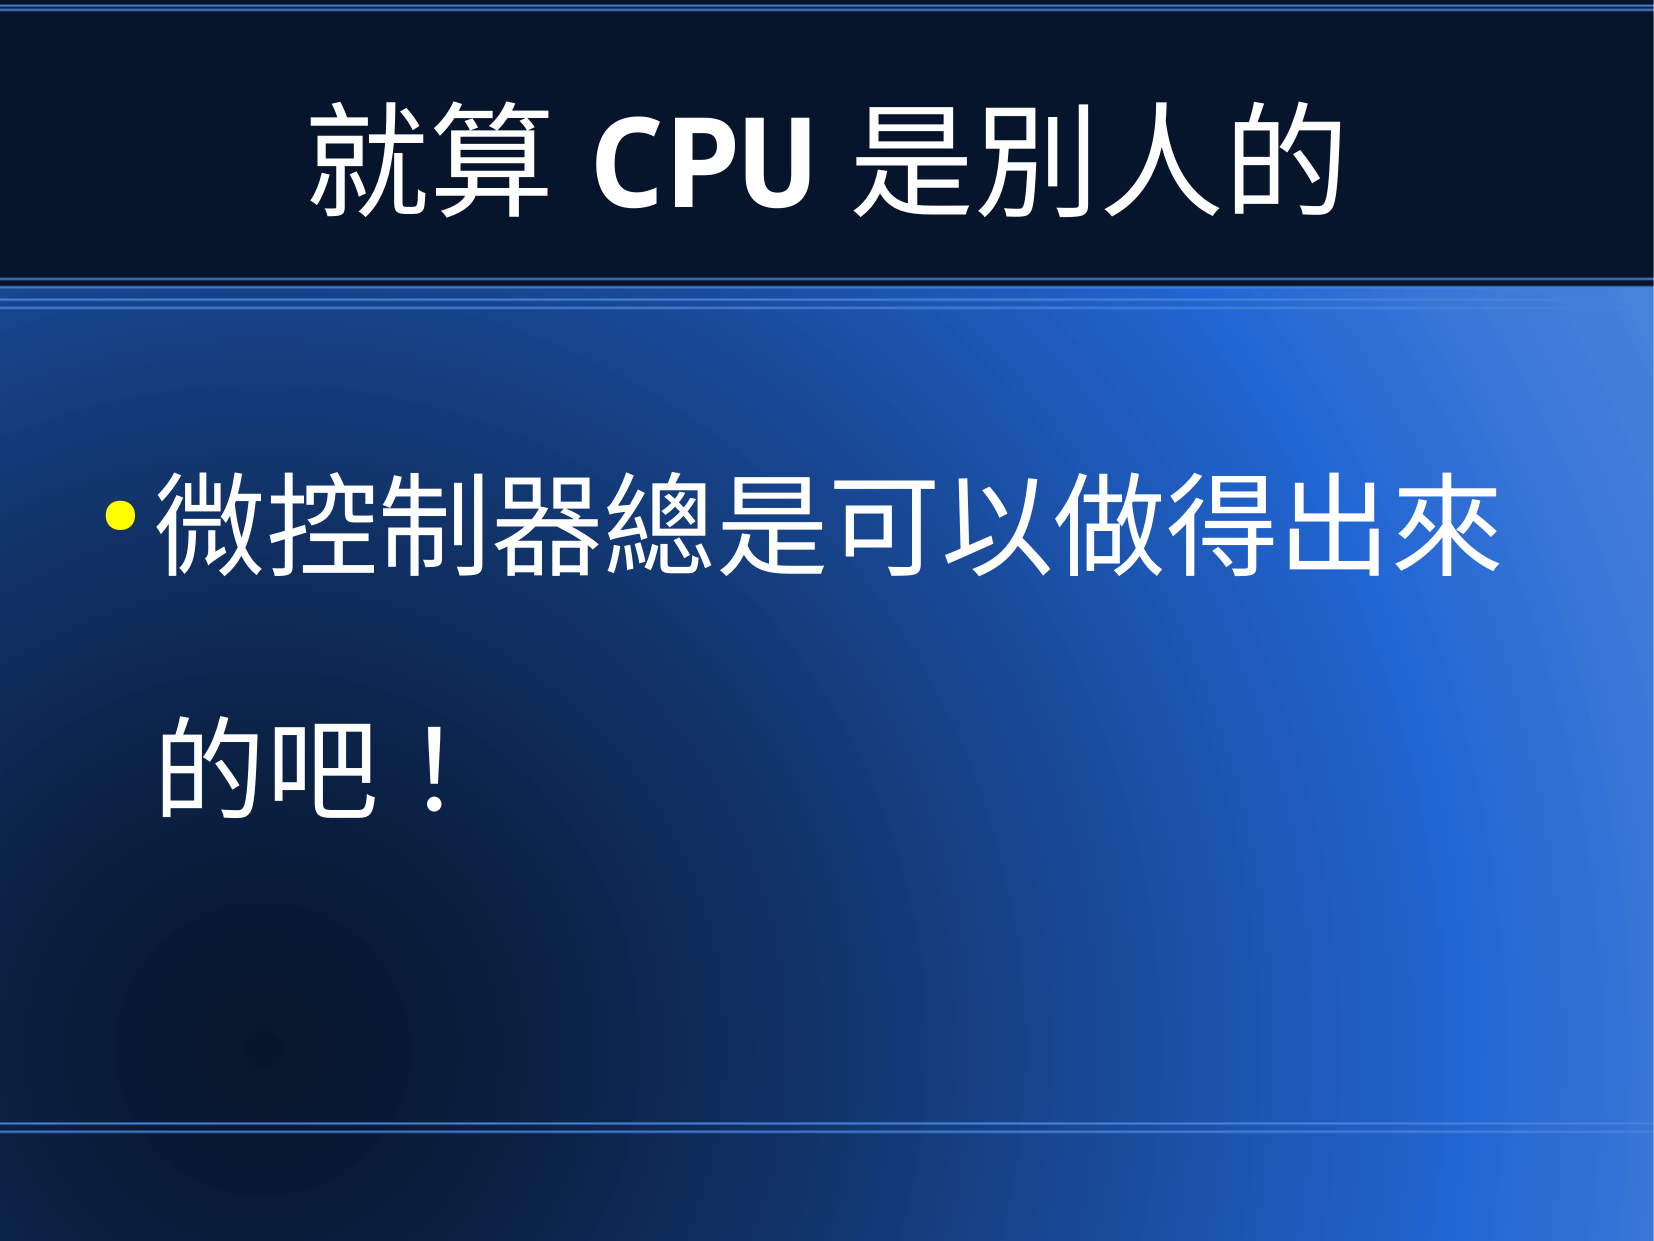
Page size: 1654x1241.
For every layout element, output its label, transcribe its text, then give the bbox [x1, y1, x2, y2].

title 就算CPU是別人的 [82, 49, 1571, 257]
list 微控制器總是可以做得出來的吧！ [82, 355, 1571, 1241]
picture [0, 0, 1654, 1241]
